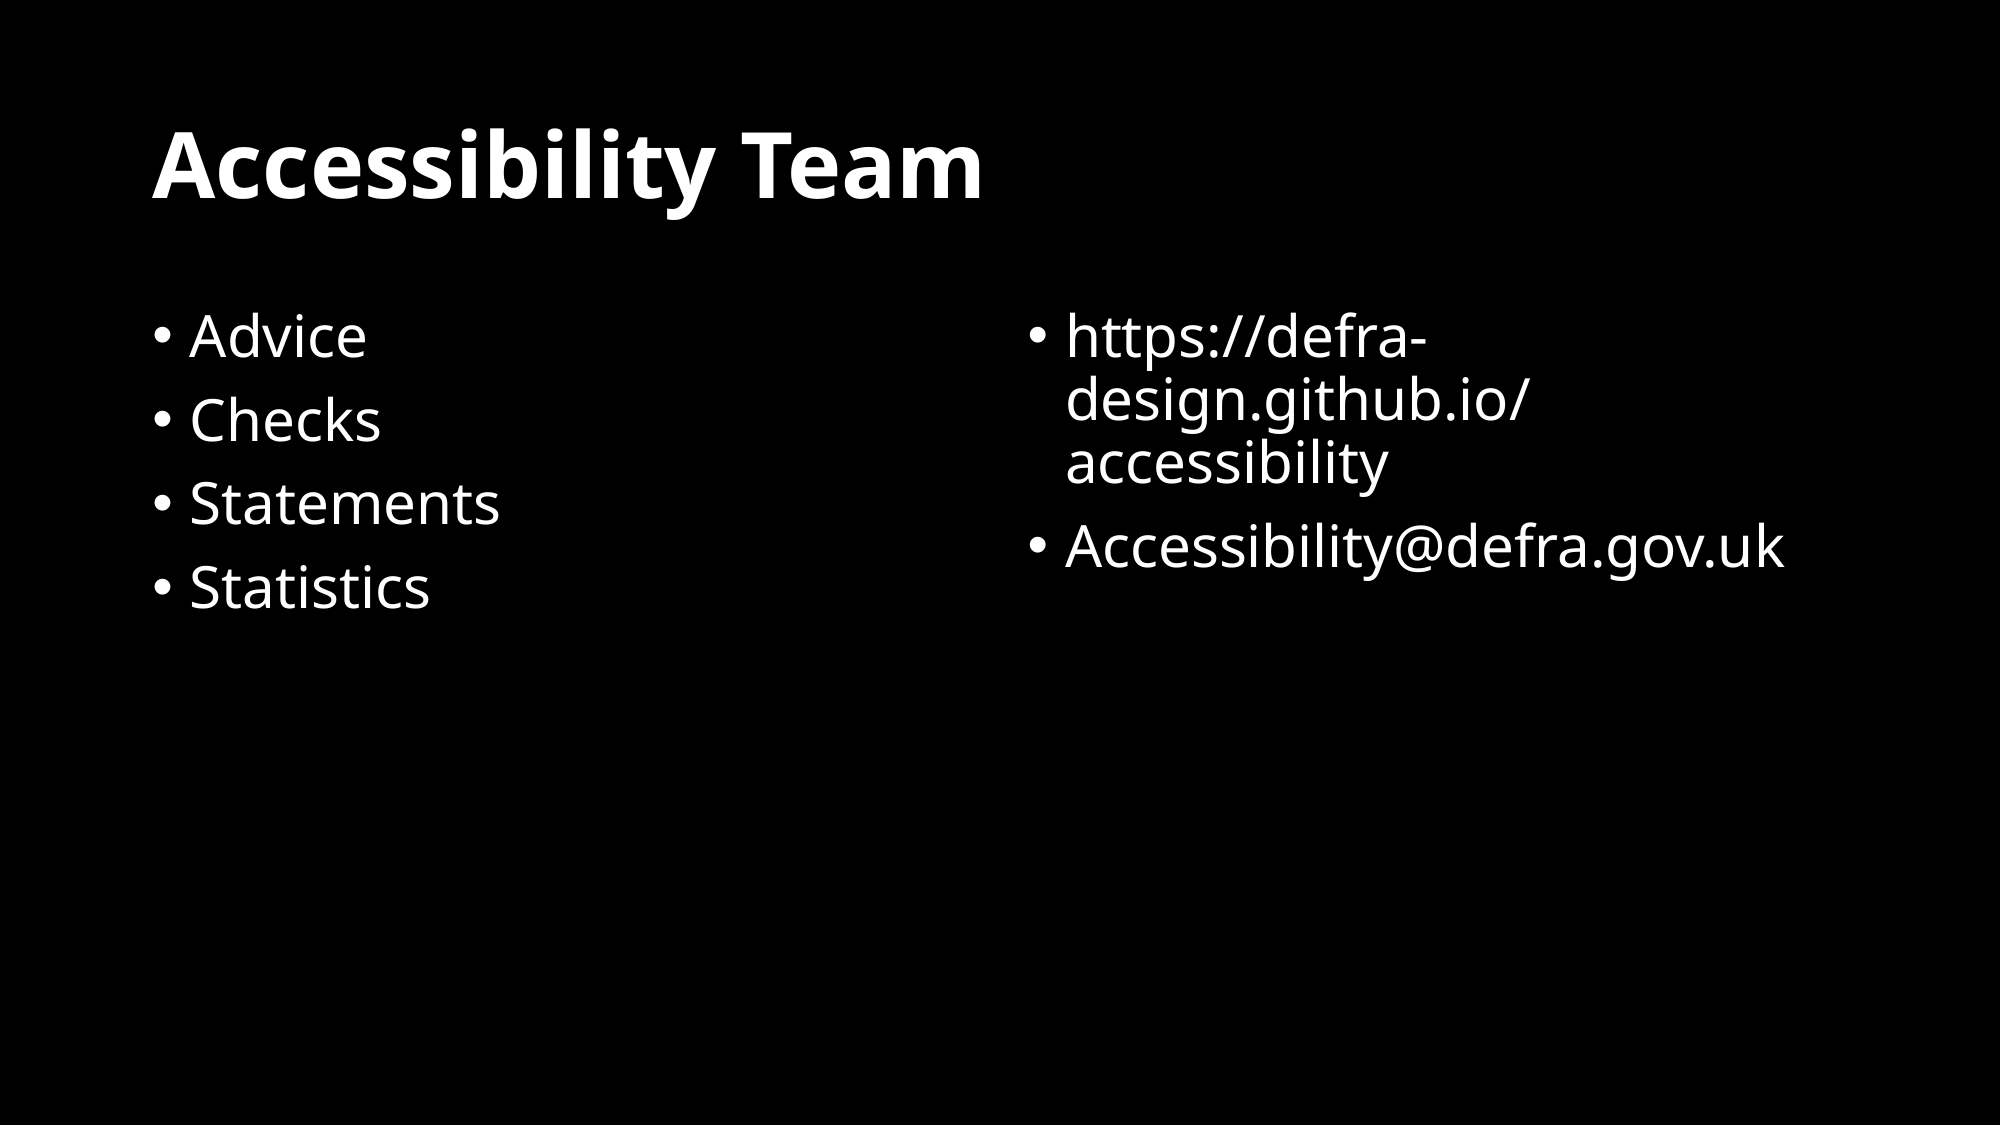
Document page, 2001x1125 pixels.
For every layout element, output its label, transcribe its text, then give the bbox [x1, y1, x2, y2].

list https://defra-design.github.io/accessibility Accessibility@defra.gov.uk [1012, 299, 1863, 1014]
title Accessibility Team [137, 59, 1863, 278]
list Advice Checks Statements Statistics [137, 299, 988, 1014]
